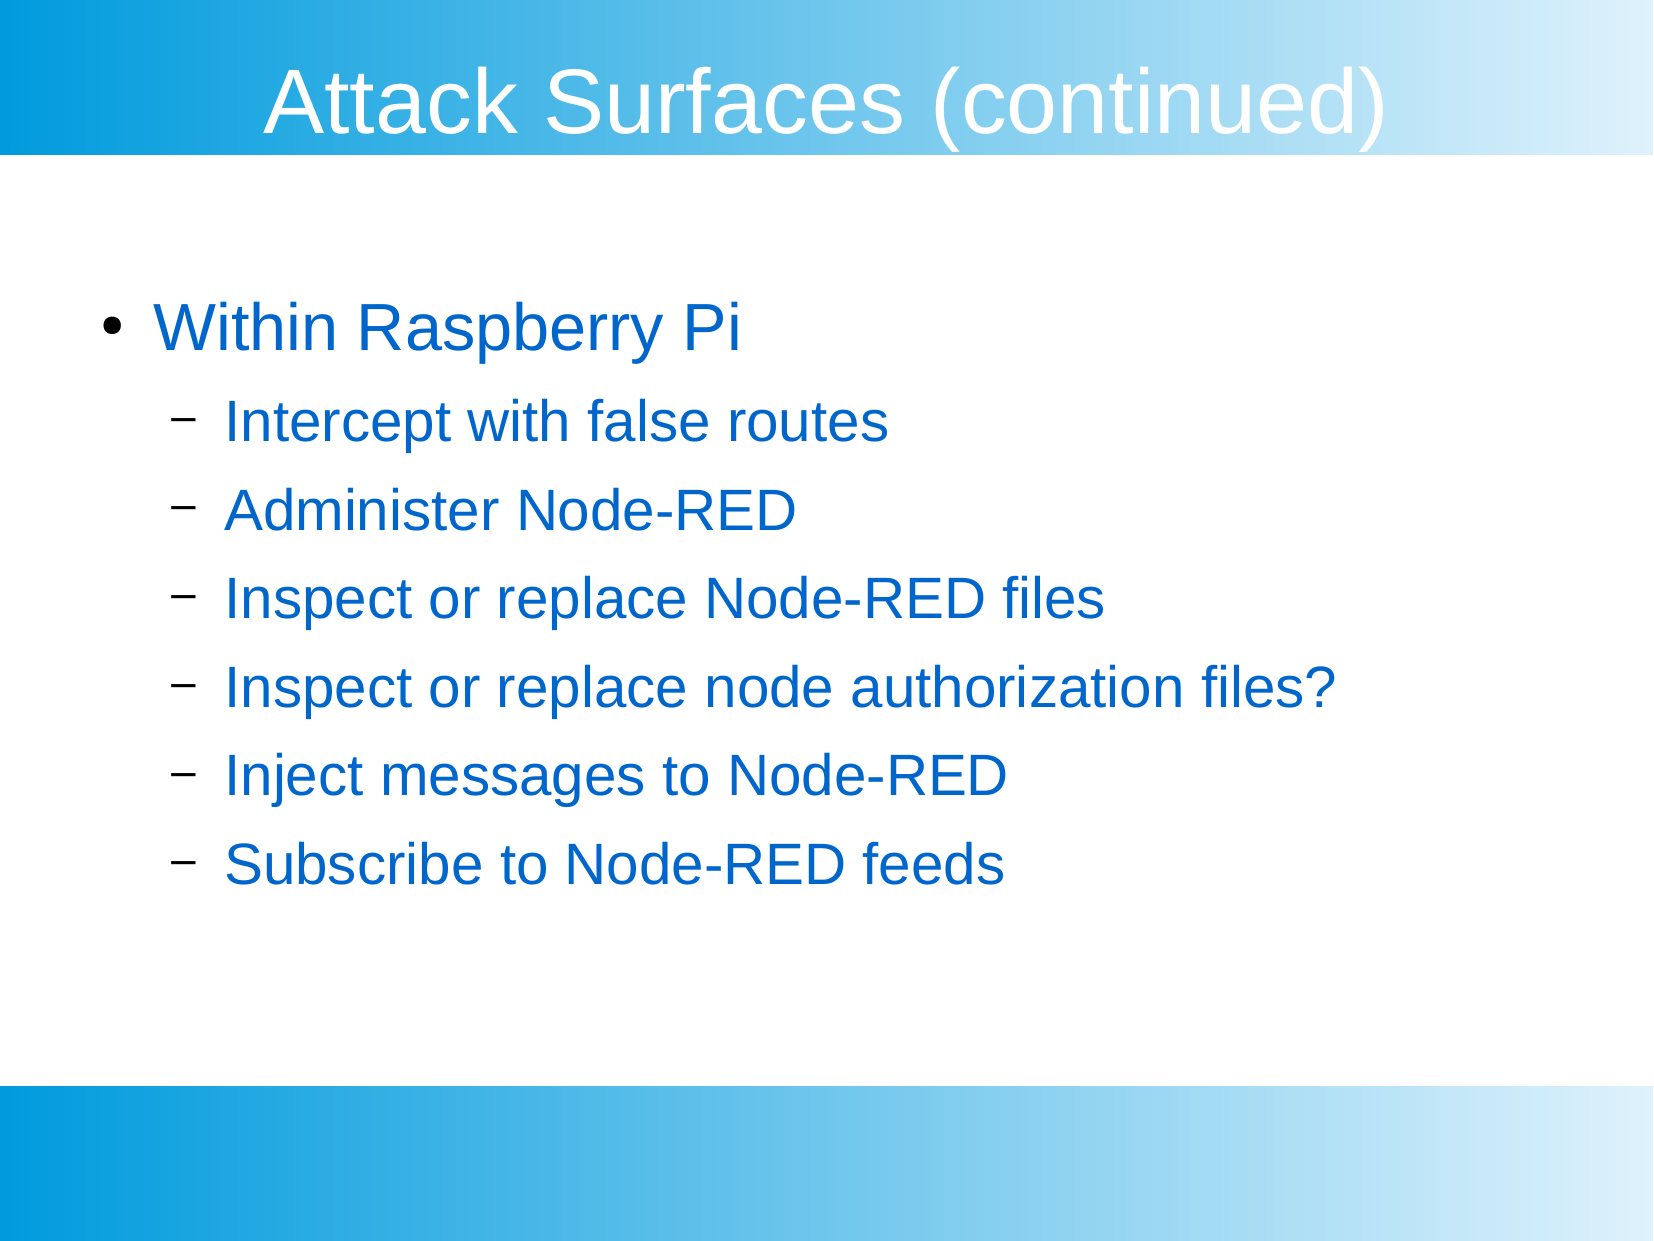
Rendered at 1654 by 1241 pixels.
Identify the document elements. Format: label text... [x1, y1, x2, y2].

title Attack Surfaces (continued) [82, 49, 1571, 155]
list Within Raspberry Pi Intercept with false routes Administer Node-RED Inspect or replace Node-RED files Inspect or replace node authorization files? Inject messages to Node-RED Subscribe to Node-RED feeds [82, 290, 1571, 1010]
